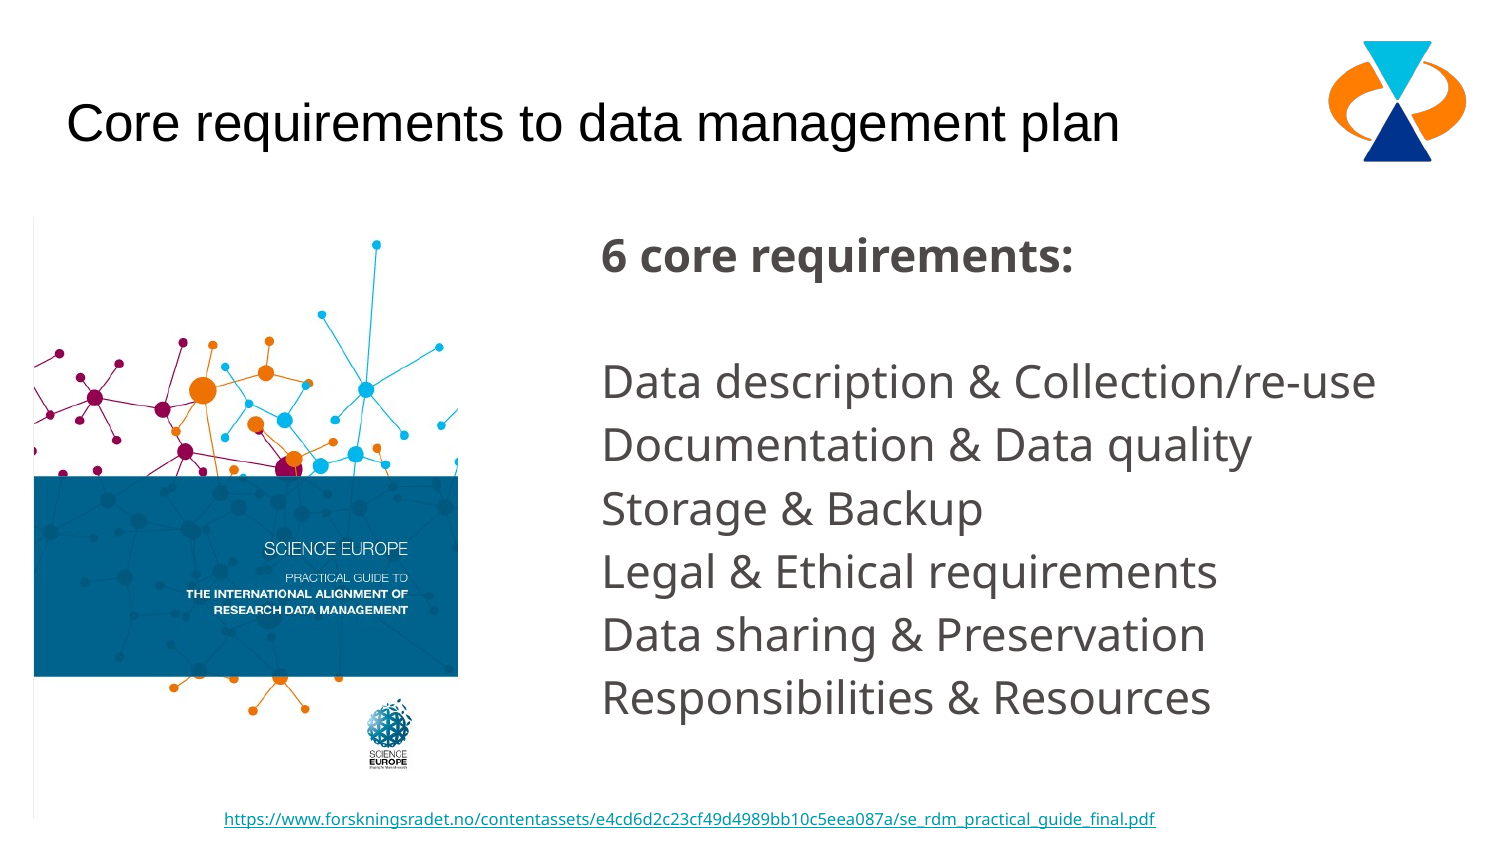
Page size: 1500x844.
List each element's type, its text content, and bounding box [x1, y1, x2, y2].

picture [266, 606, 281, 614]
text_box 6 core requirements: Data description & Collection/re-use Documentation & Data quality Storage & Backup Legal & Ethical requirements Data sharing & Preservation Responsibilities & Resources [533, 212, 1465, 824]
picture [320, 605, 408, 614]
picture [335, 575, 346, 581]
picture [214, 604, 270, 615]
picture [308, 543, 319, 554]
picture [289, 543, 299, 555]
picture [215, 590, 311, 598]
picture [323, 542, 335, 555]
title Core requirements to data management plan [51, 72, 1449, 167]
text_box https://www.forskningsradet.no/contentassets/e4cd6d2c23cf49d4989bb10c5eea087a/se_rdm_practical_guide_final.pdf [212, 797, 1258, 839]
picture [391, 541, 406, 550]
picture [361, 542, 377, 554]
picture [392, 589, 407, 598]
picture [369, 574, 376, 581]
picture [187, 589, 210, 599]
picture [285, 605, 315, 614]
picture [1311, 15, 1483, 187]
picture [315, 589, 387, 598]
picture [266, 543, 279, 554]
picture [383, 543, 395, 554]
picture [291, 574, 312, 581]
picture [349, 542, 360, 555]
picture [33, 217, 458, 819]
